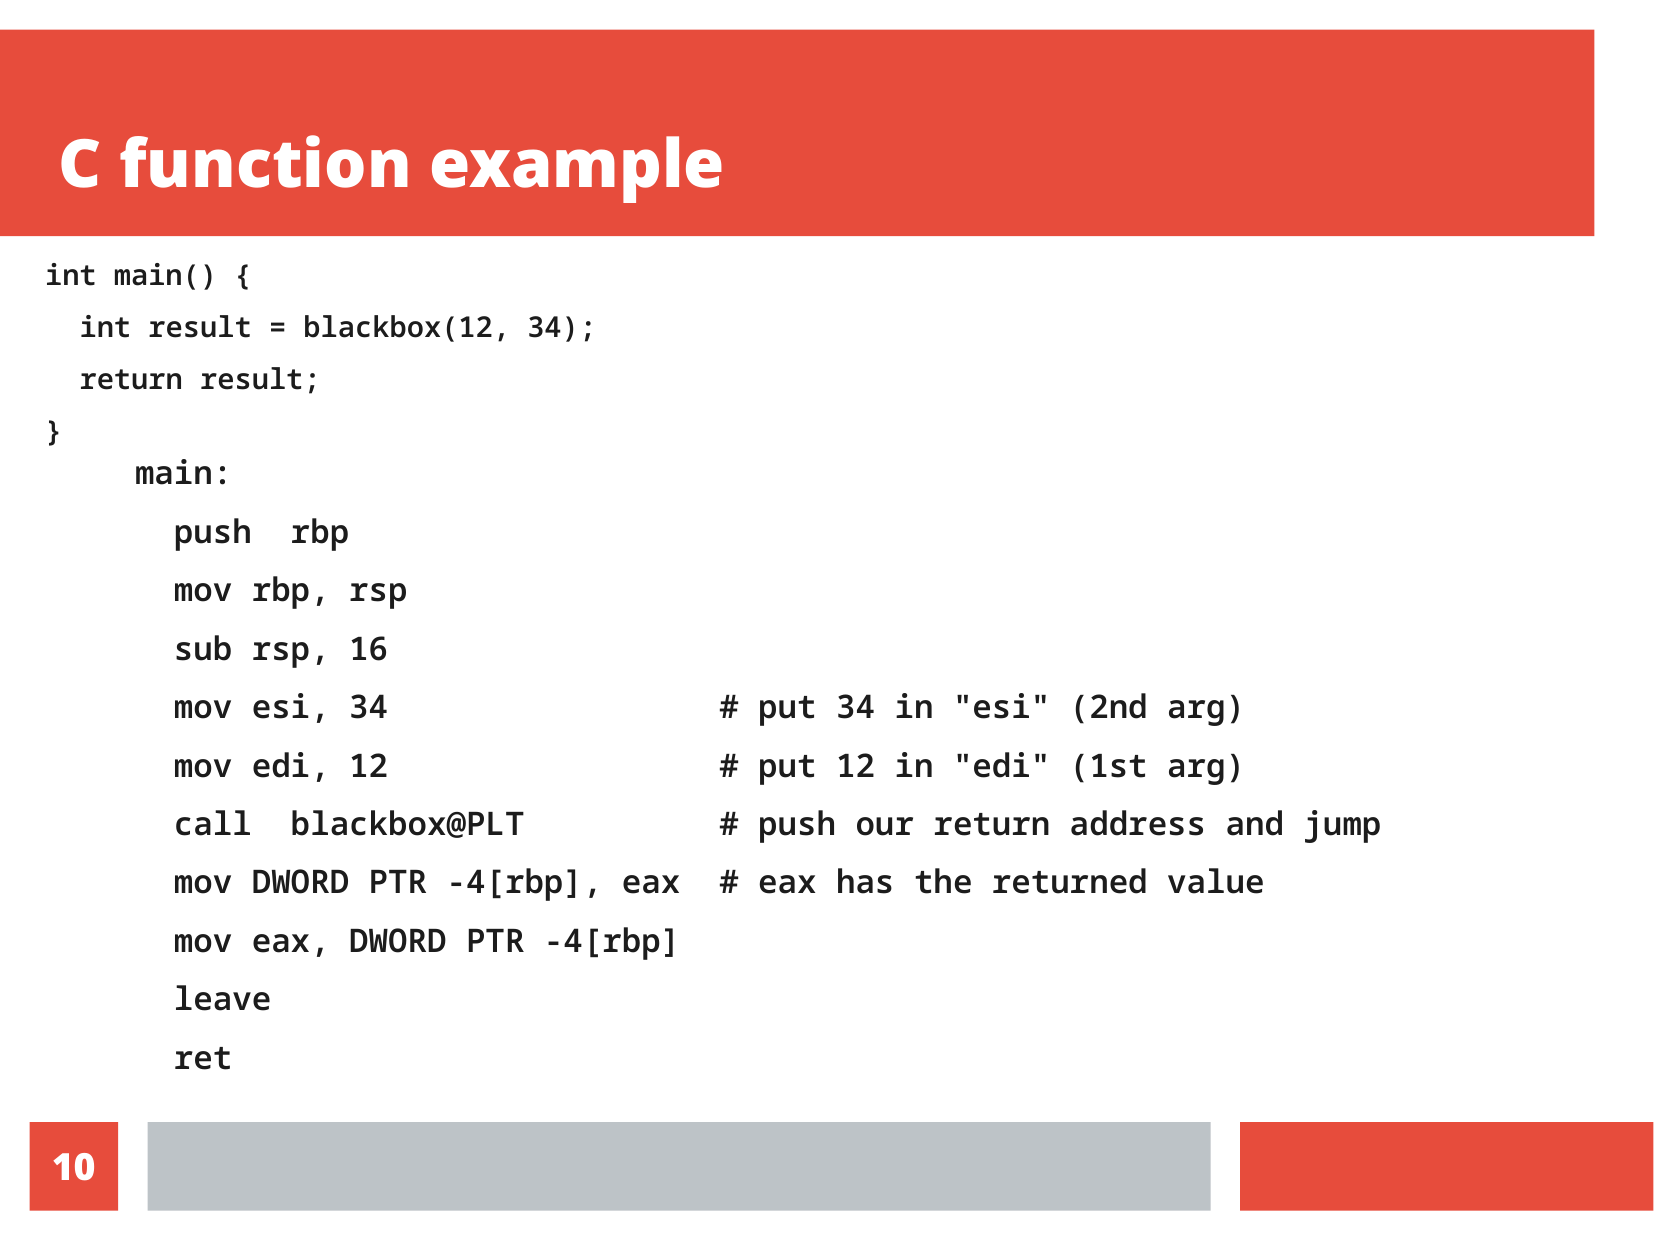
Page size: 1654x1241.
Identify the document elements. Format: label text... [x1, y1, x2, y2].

title C function example [59, 59, 1595, 207]
list int main() { int result = blackbox(12, 34); return result; } [45, 255, 901, 451]
list main: push rbp mov rbp, rsp sub rsp, 16 mov esi, 34 # put 34 in "esi" (2nd arg) mov edi, 12 # put 12 in "edi" (1st arg) call blackbox@PLT # push our return address and jump mov DWORD PTR -4[rbp], eax # eax has the returned value mov eax, DWORD PTR -4[rbp] leave ret [135, 450, 1636, 1081]
